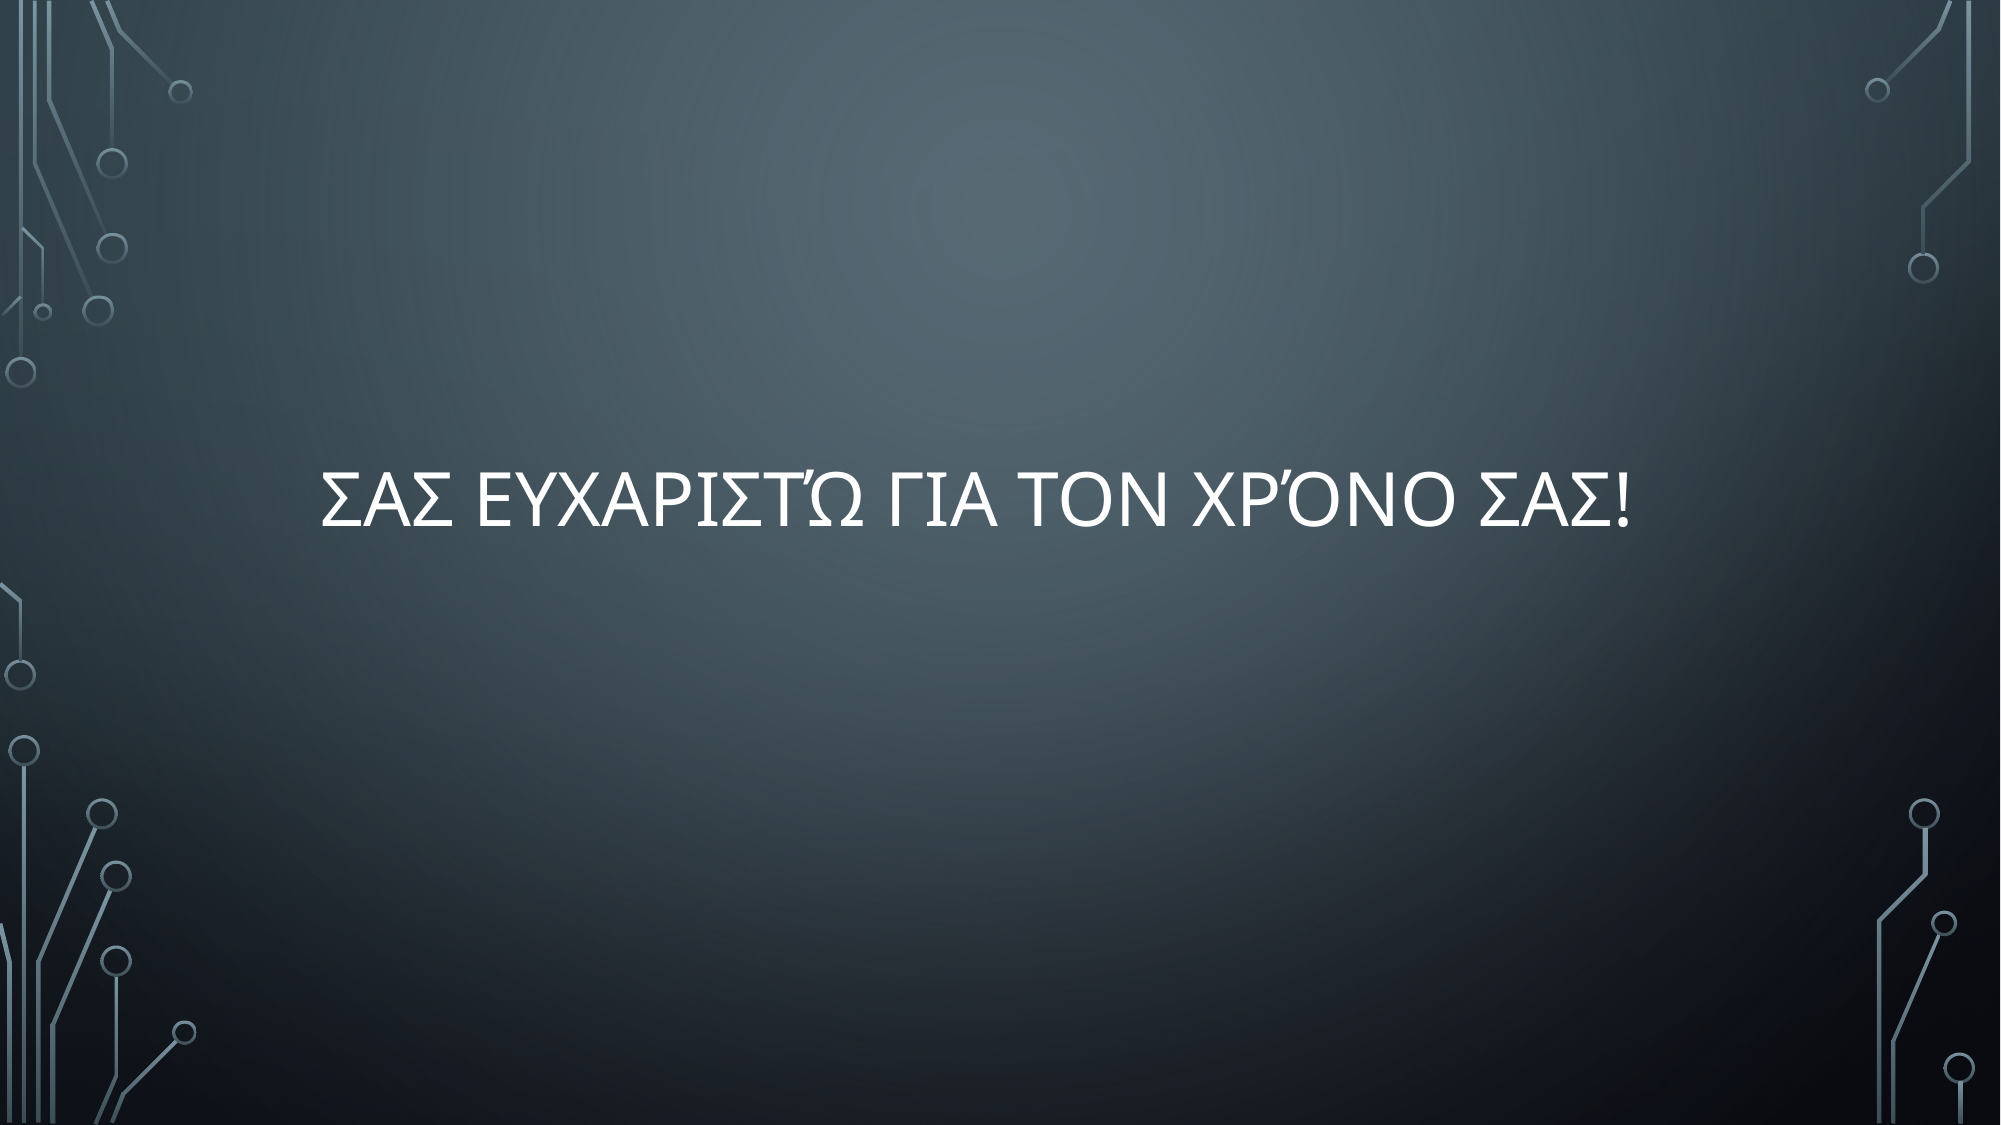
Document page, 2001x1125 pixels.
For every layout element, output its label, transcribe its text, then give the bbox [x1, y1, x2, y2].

title ΣΑΣ ΕΥΧΑΡΙΣΤΏ ΓΙΑ ΤΟΝ ΧΡΌΝΟ ΣΑΣ! [109, 351, 1845, 653]
